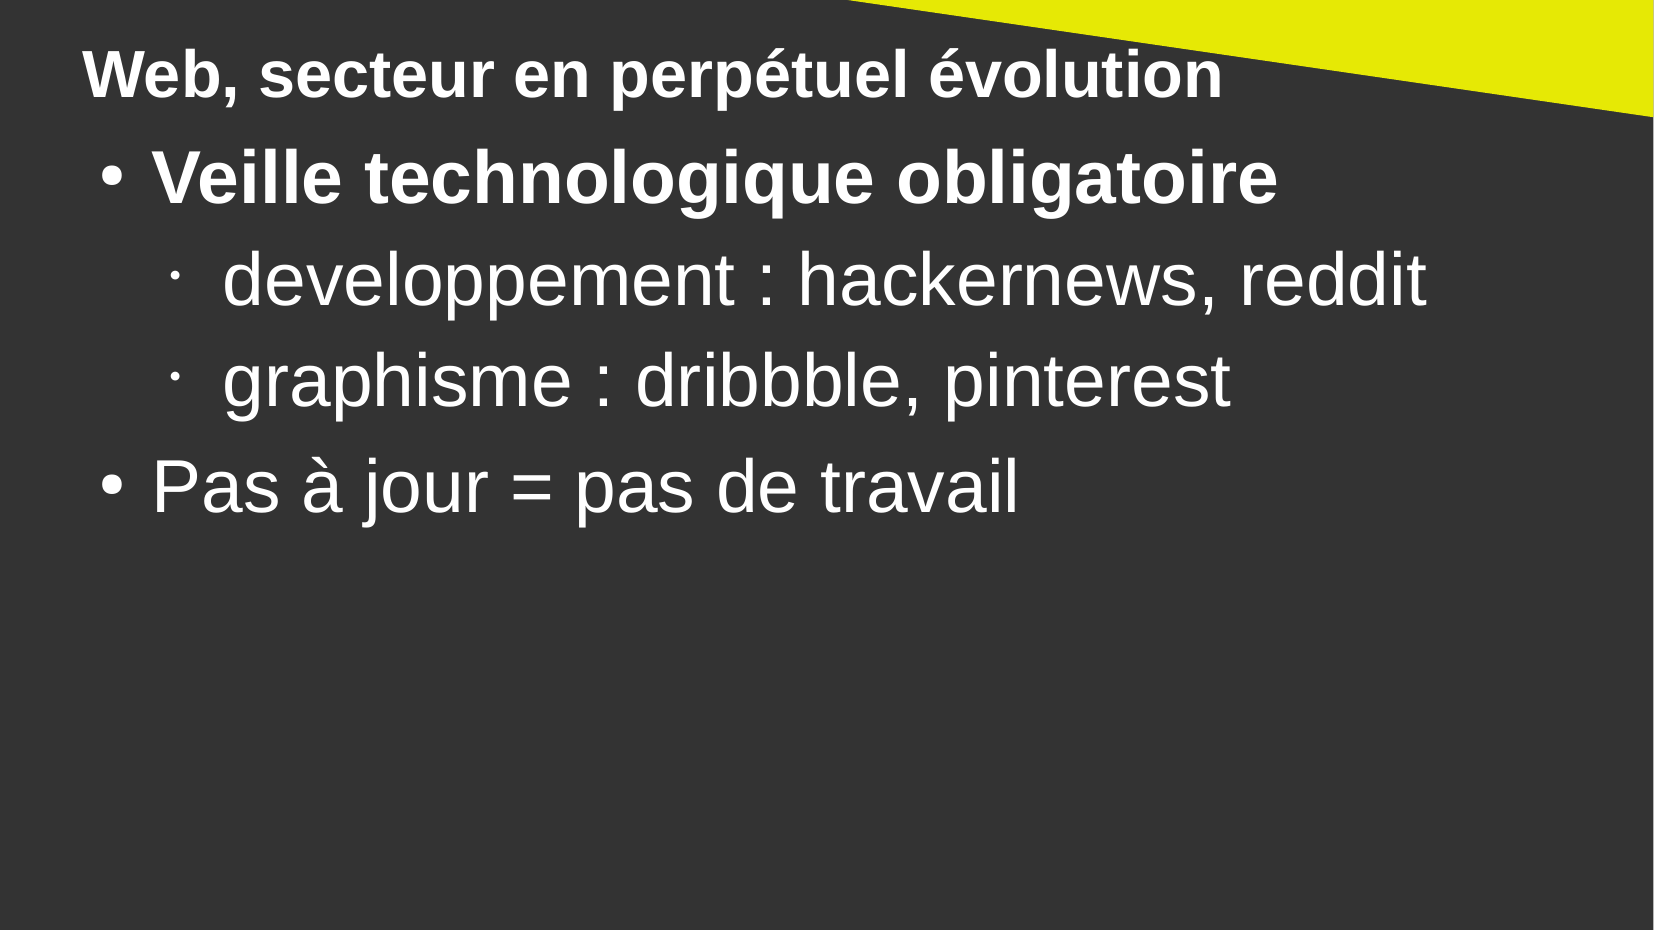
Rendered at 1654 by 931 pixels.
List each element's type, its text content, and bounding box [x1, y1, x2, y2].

text_box [847, 0, 1654, 118]
list Veille technologique obligatoire developpement : hackernews, reddit graphisme : dribbble, pinterest Pas à jour = pas de travail [80, 135, 1620, 804]
title Web, secteur en perpétuel évolution [82, 37, 1571, 114]
